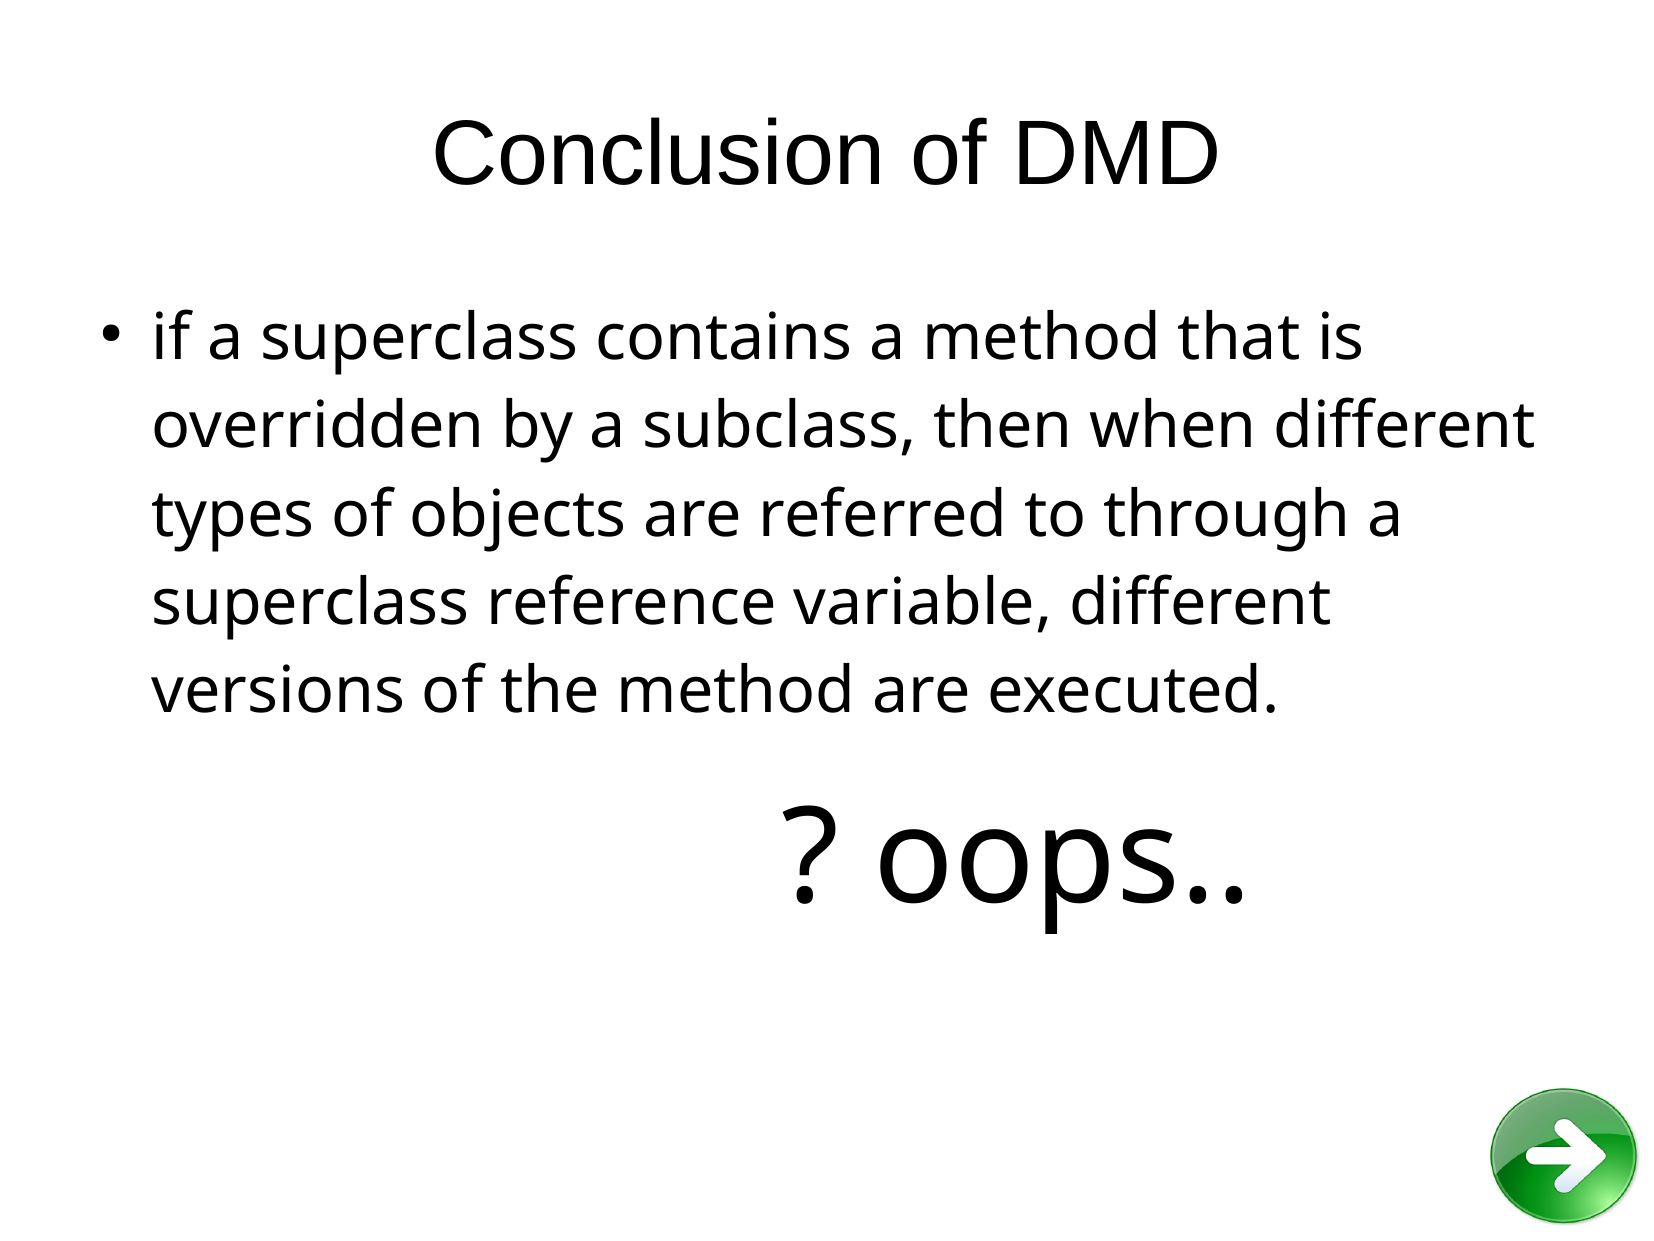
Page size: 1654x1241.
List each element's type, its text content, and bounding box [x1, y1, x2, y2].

list if a superclass contains a method that is overridden by a subclass, then when different types of objects are referred to through a superclass reference variable, different versions of the method are executed. ? oops.. [82, 290, 1571, 1010]
picture [1488, 1086, 1641, 1227]
title Conclusion of DMD [82, 49, 1571, 257]
